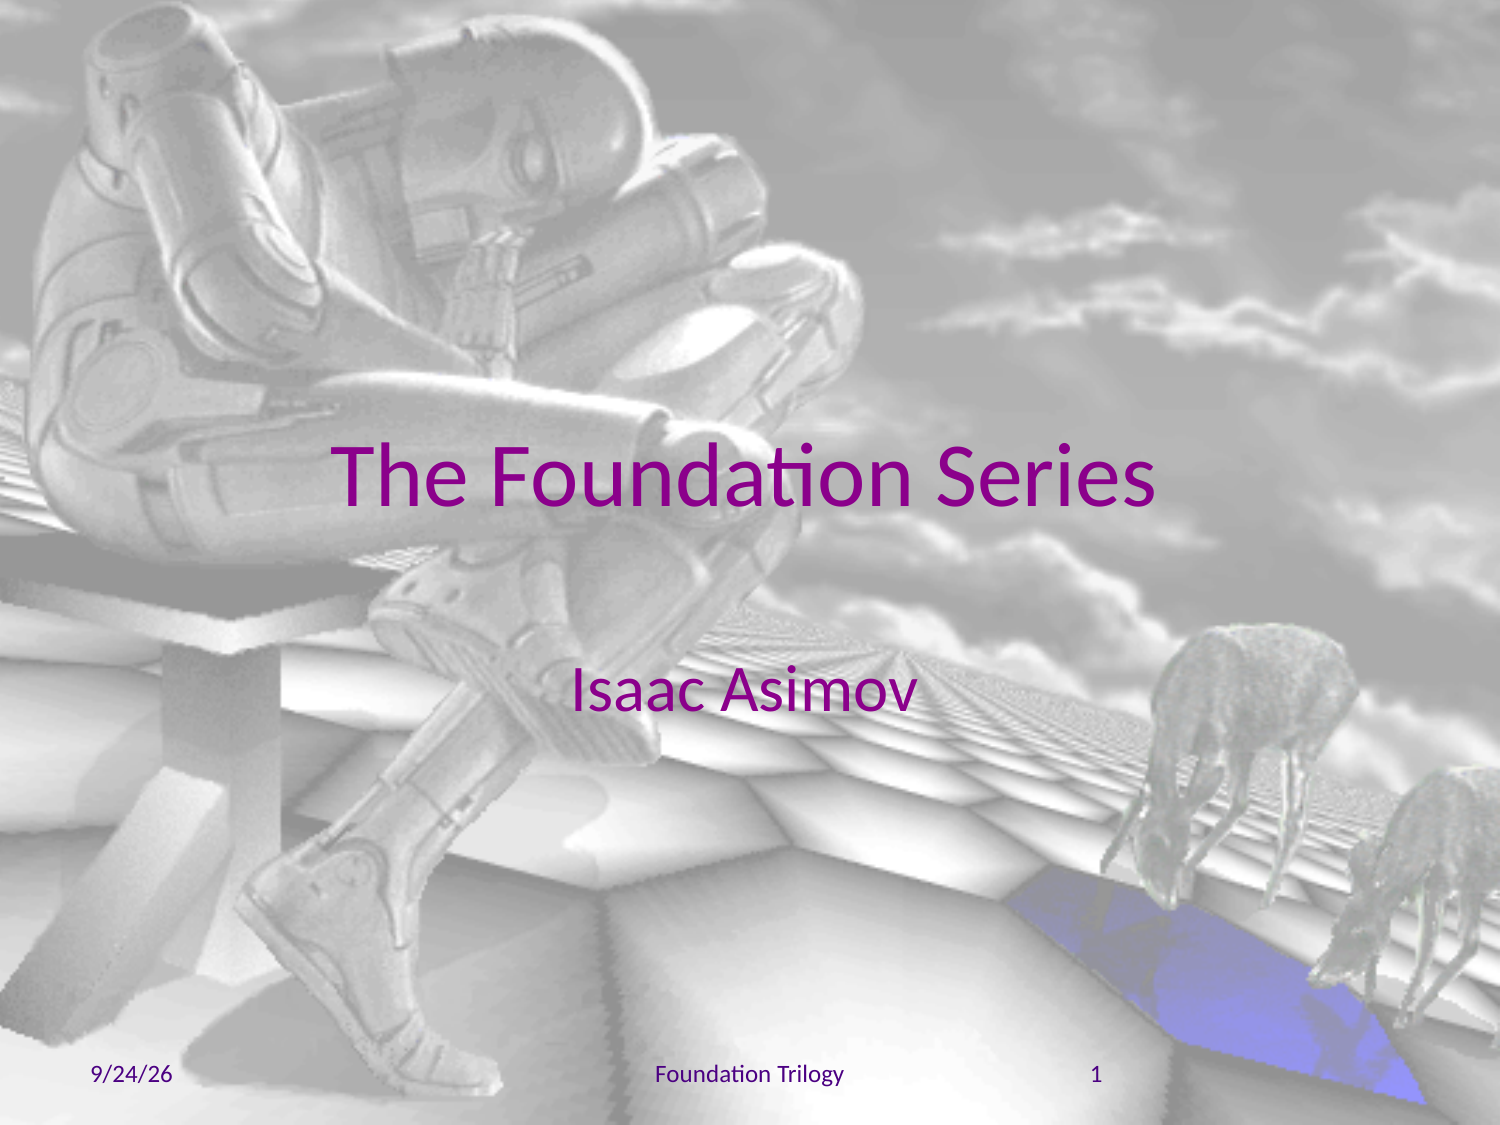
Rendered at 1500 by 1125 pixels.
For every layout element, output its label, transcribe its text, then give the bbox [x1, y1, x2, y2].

title The Foundation Series [112, 349, 1388, 591]
subtitle Isaac Asimov [225, 637, 1276, 925]
